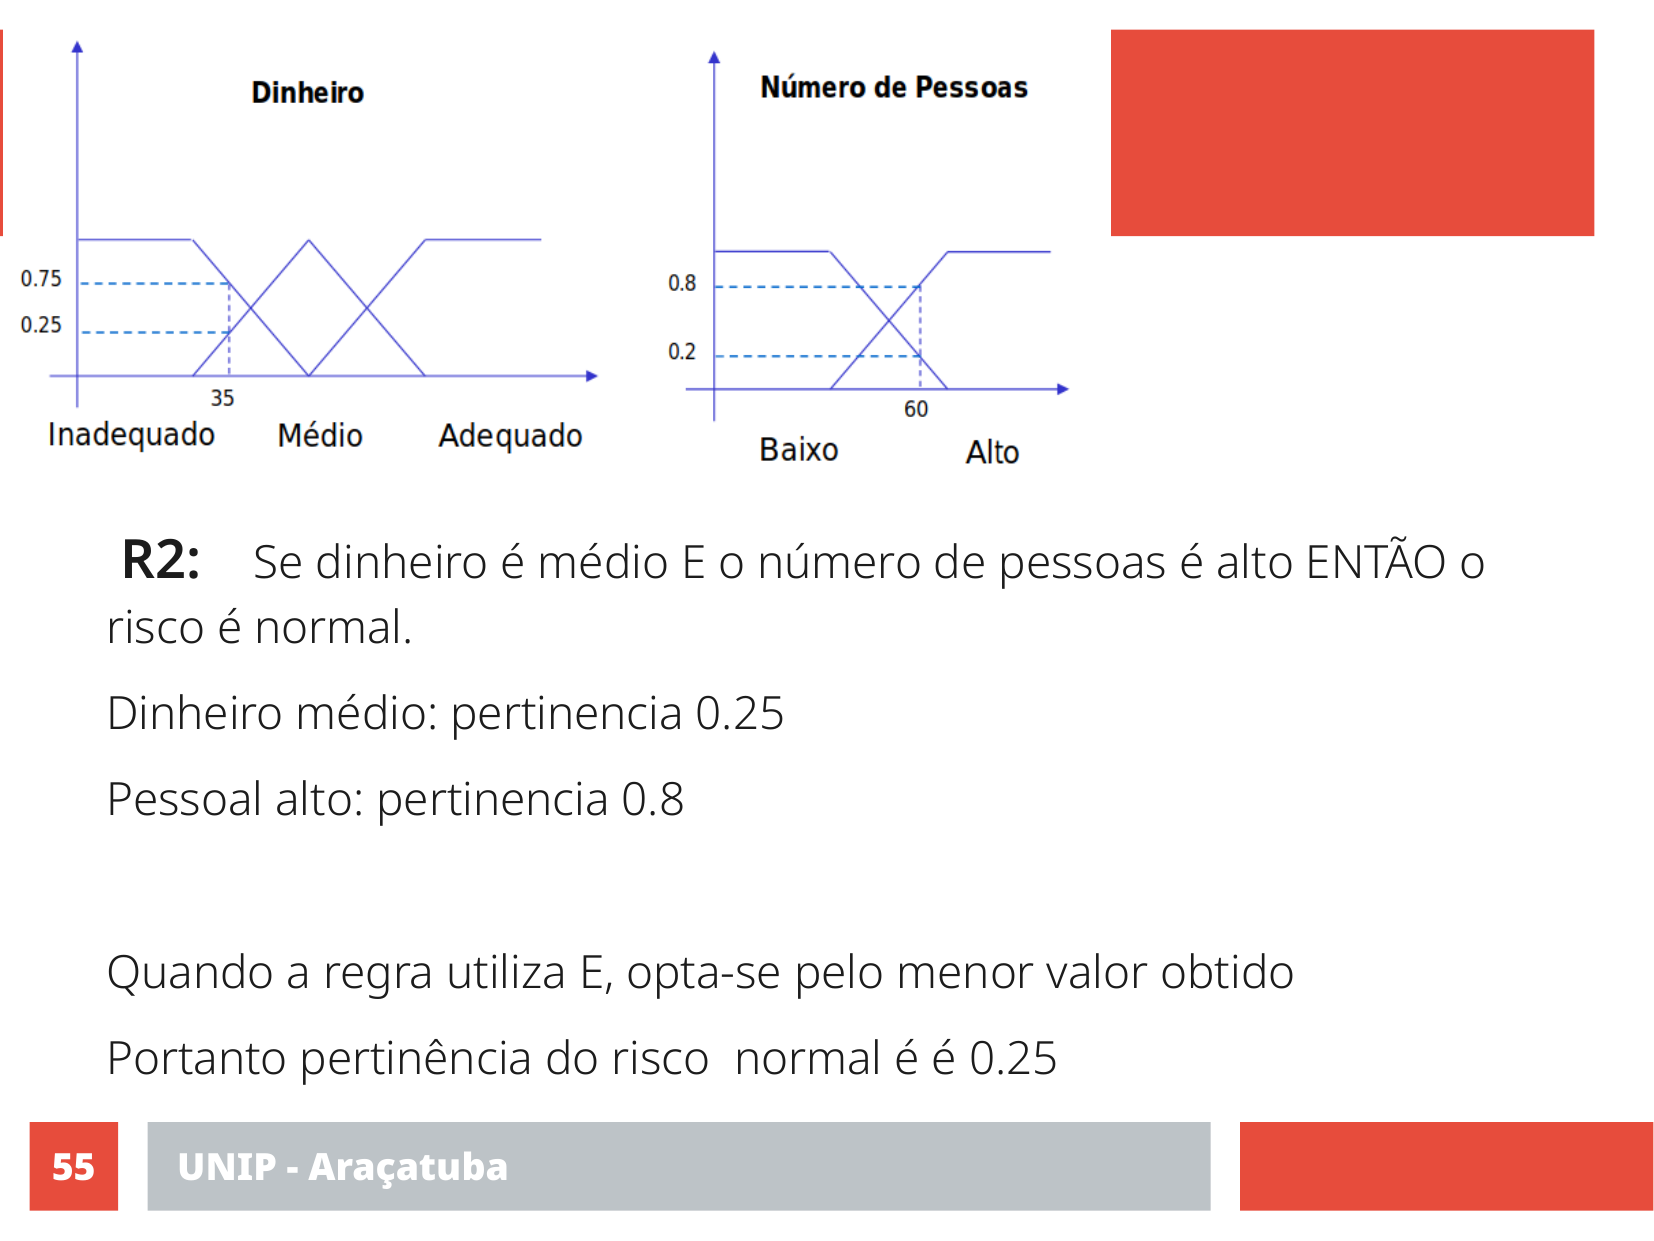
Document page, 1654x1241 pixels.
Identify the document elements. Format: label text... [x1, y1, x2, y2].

list R2: Se dinheiro é médio E o número de pessoas é alto ENTÃO o risco é normal. Dinheiro médio: pertinencia 0.25 Pessoal alto: pertinencia 0.8 Quando a regra utiliza E, opta-se pelo menor valor obtido Portanto pertinência do risco normal é é 0.25 [59, 324, 1565, 1093]
picture [3, 0, 1111, 491]
